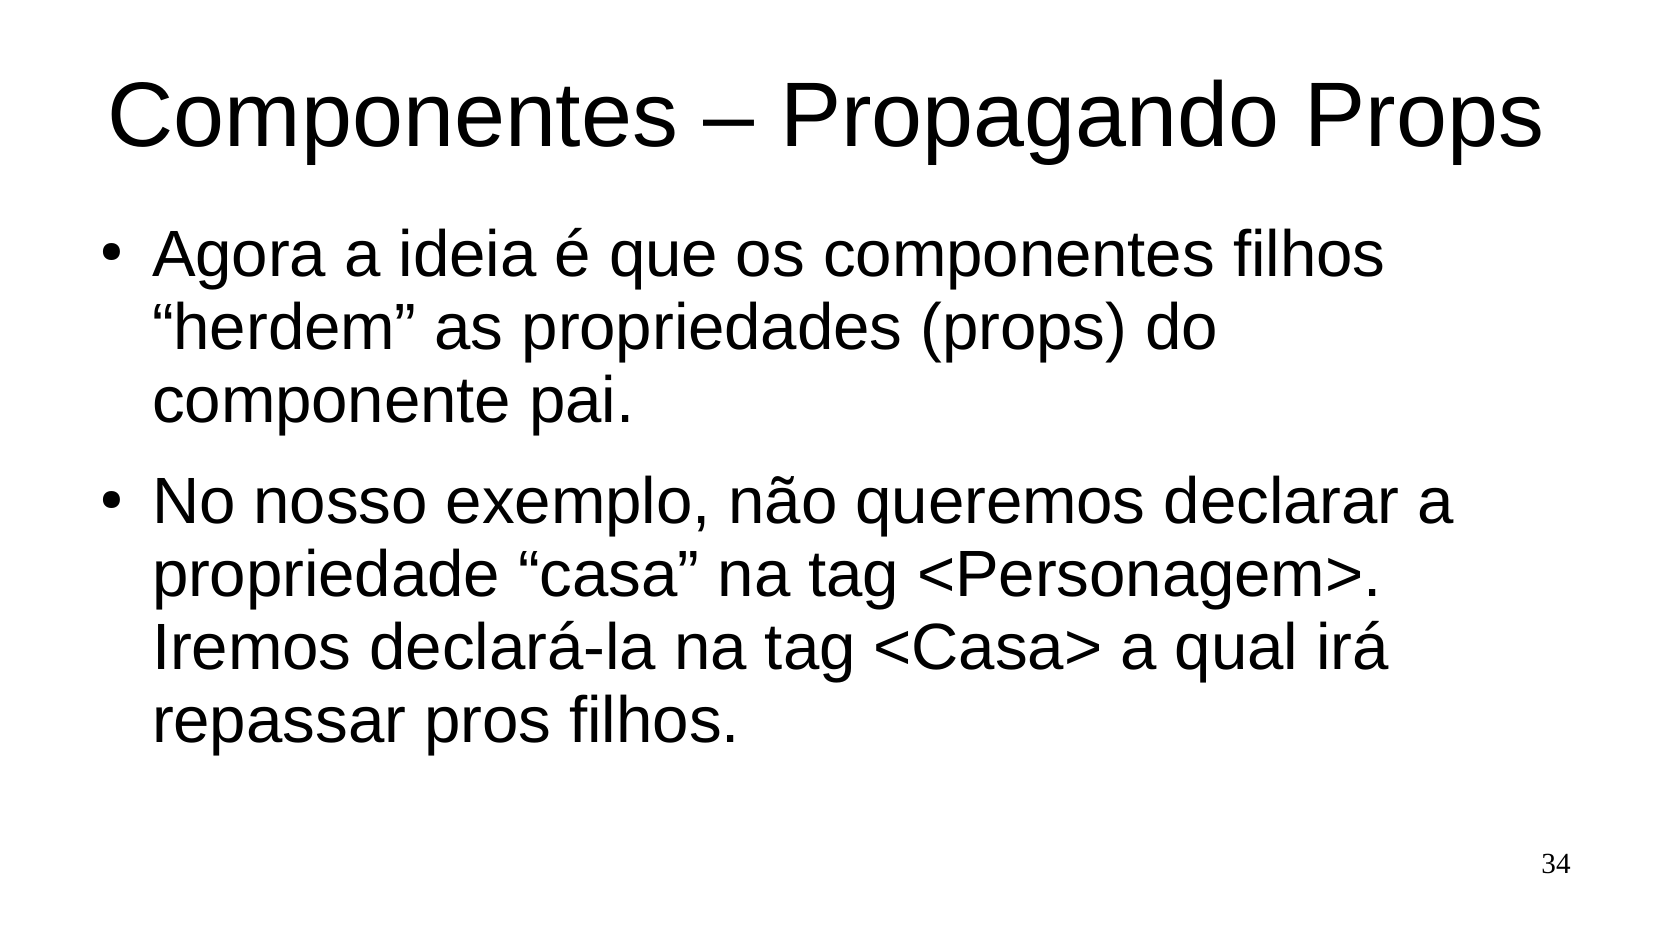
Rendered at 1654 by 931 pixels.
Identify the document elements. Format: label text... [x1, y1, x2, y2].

title Componentes – Propagando Props [82, 37, 1571, 193]
list Agora a ideia é que os componentes filhos “herdem” as propriedades (props) do componente pai. No nosso exemplo, não queremos declarar a propriedade “casa” na tag <Personagem>. Iremos declará-la na tag <Casa> a qual irá repassar pros filhos. [82, 217, 1571, 758]
